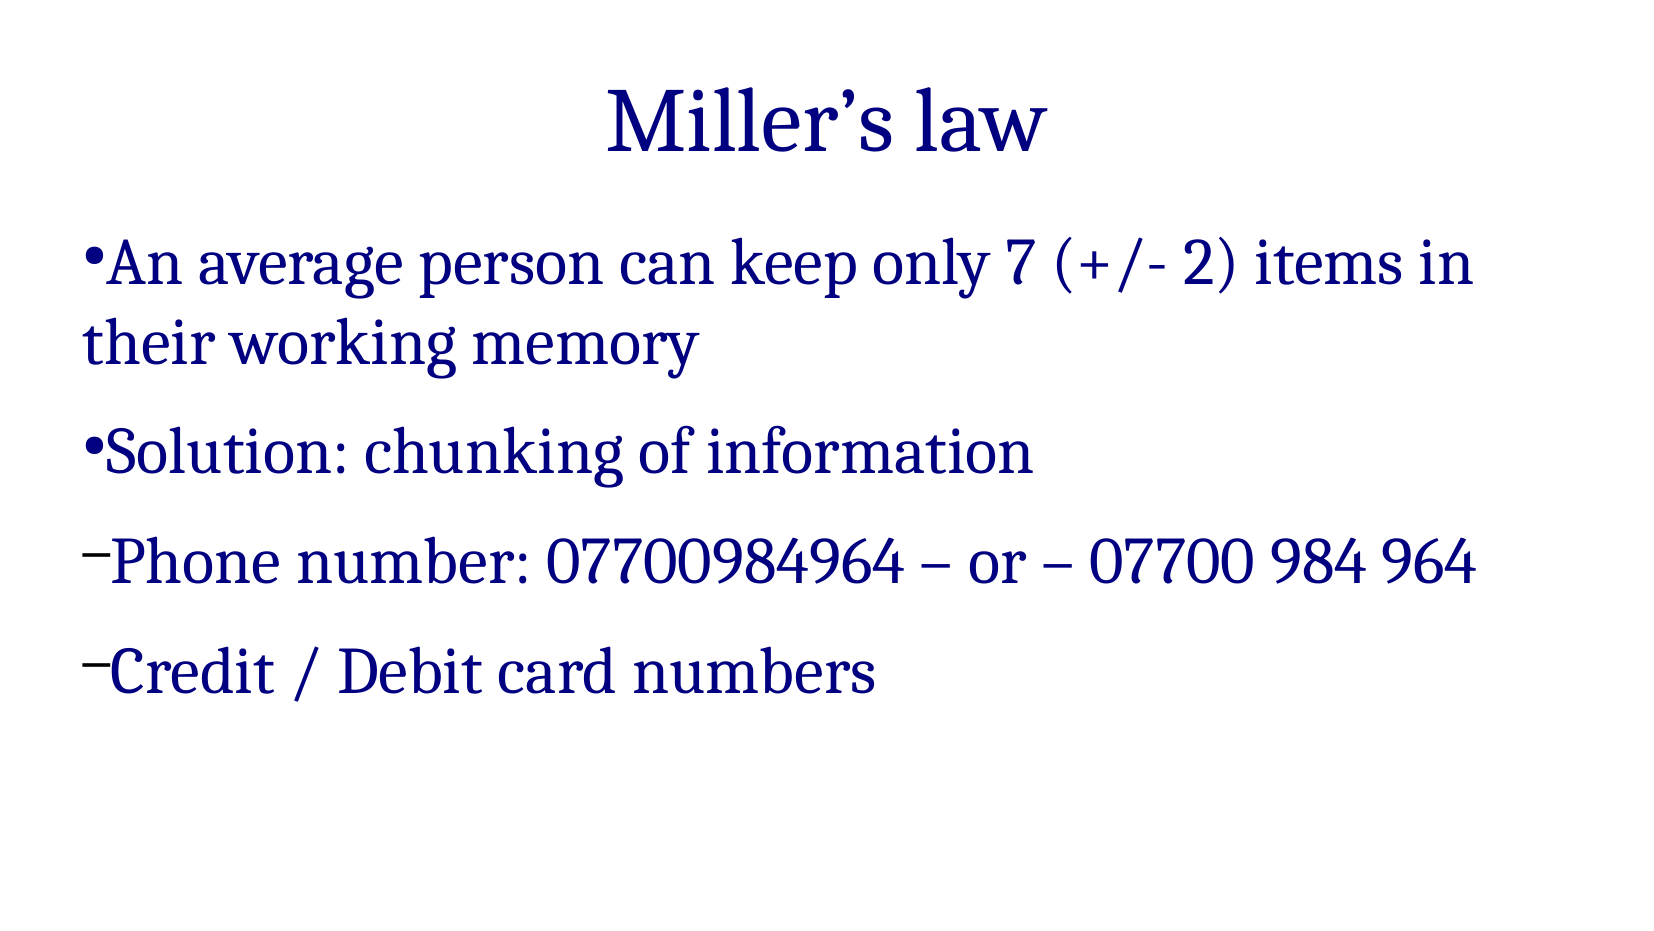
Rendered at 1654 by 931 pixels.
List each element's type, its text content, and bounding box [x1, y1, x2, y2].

title Miller’s law [82, 37, 1571, 193]
list An average person can keep only 7 (+/- 2) items in their working memory Solution: chunking of information Phone number: 07700984964 – or – 07700 984 964 Credit / Debit card numbers [82, 217, 1571, 758]
